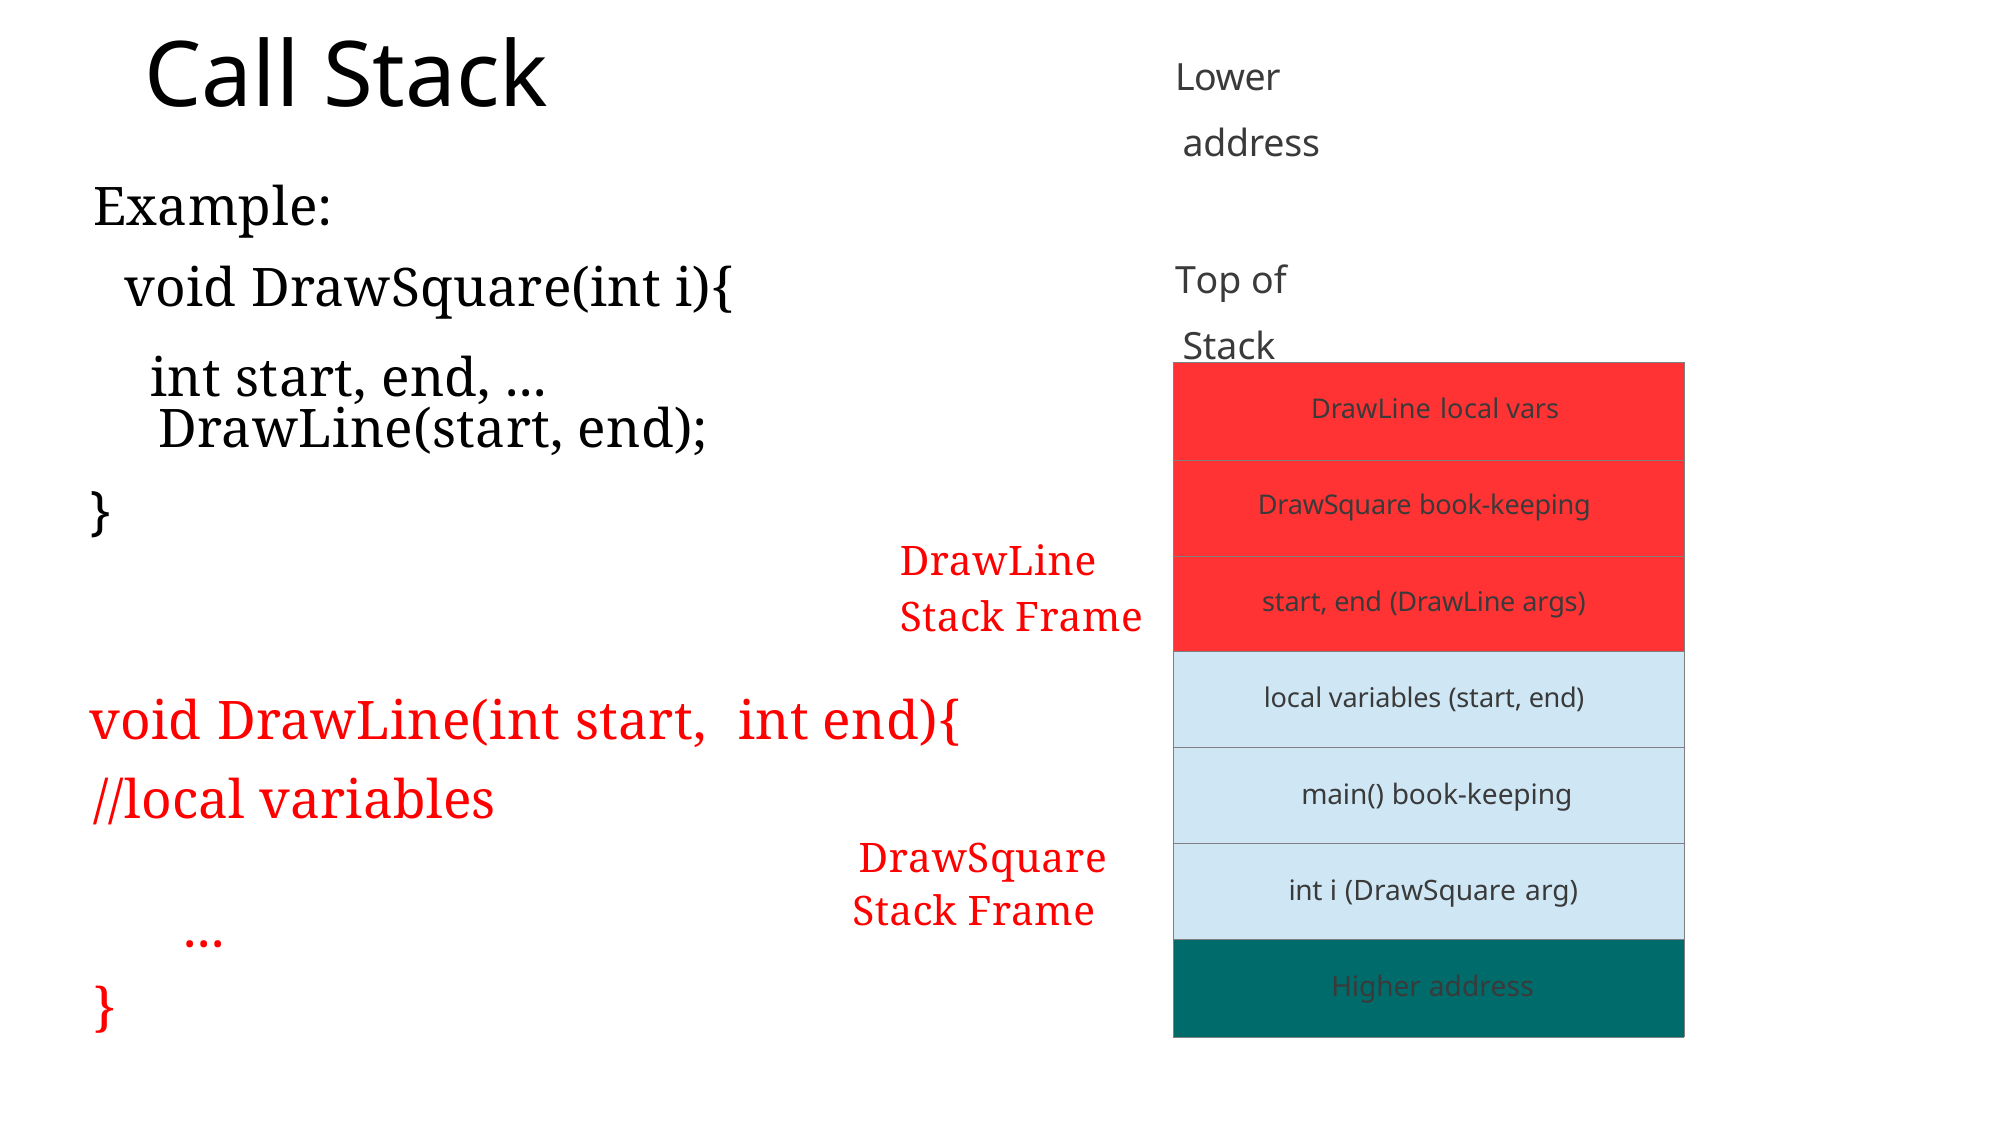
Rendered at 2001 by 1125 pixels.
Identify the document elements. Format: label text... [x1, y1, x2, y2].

table_cell Higher address [1174, 940, 1684, 1037]
text_box DrawSquare Stack Frame [850, 824, 1141, 935]
table_cell int i (DrawSquare arg) [1174, 844, 1684, 939]
text_box DrawLine Stack Frame [885, 525, 1196, 635]
text_box Example: void DrawSquare(int i){ int start, end, ... DrawLine(start, end); } [90, 152, 826, 541]
text_box void DrawLine(int start, int end){ [61, 619, 1110, 751]
table_cell DrawSquare book-keeping [1174, 461, 1684, 556]
title Call Stack [142, 12, 676, 125]
table_cell start, end (DrawLine args) [1174, 557, 1684, 651]
text_box Lower address Top of Stack [1172, 29, 1368, 362]
text_box //local variables [91, 762, 569, 830]
table_cell local variables (start, end) [1174, 652, 1684, 747]
text_box ... } [91, 877, 261, 1037]
table_header DrawLine local vars [1174, 363, 1684, 460]
table_cell main() book-keeping [1174, 748, 1684, 843]
